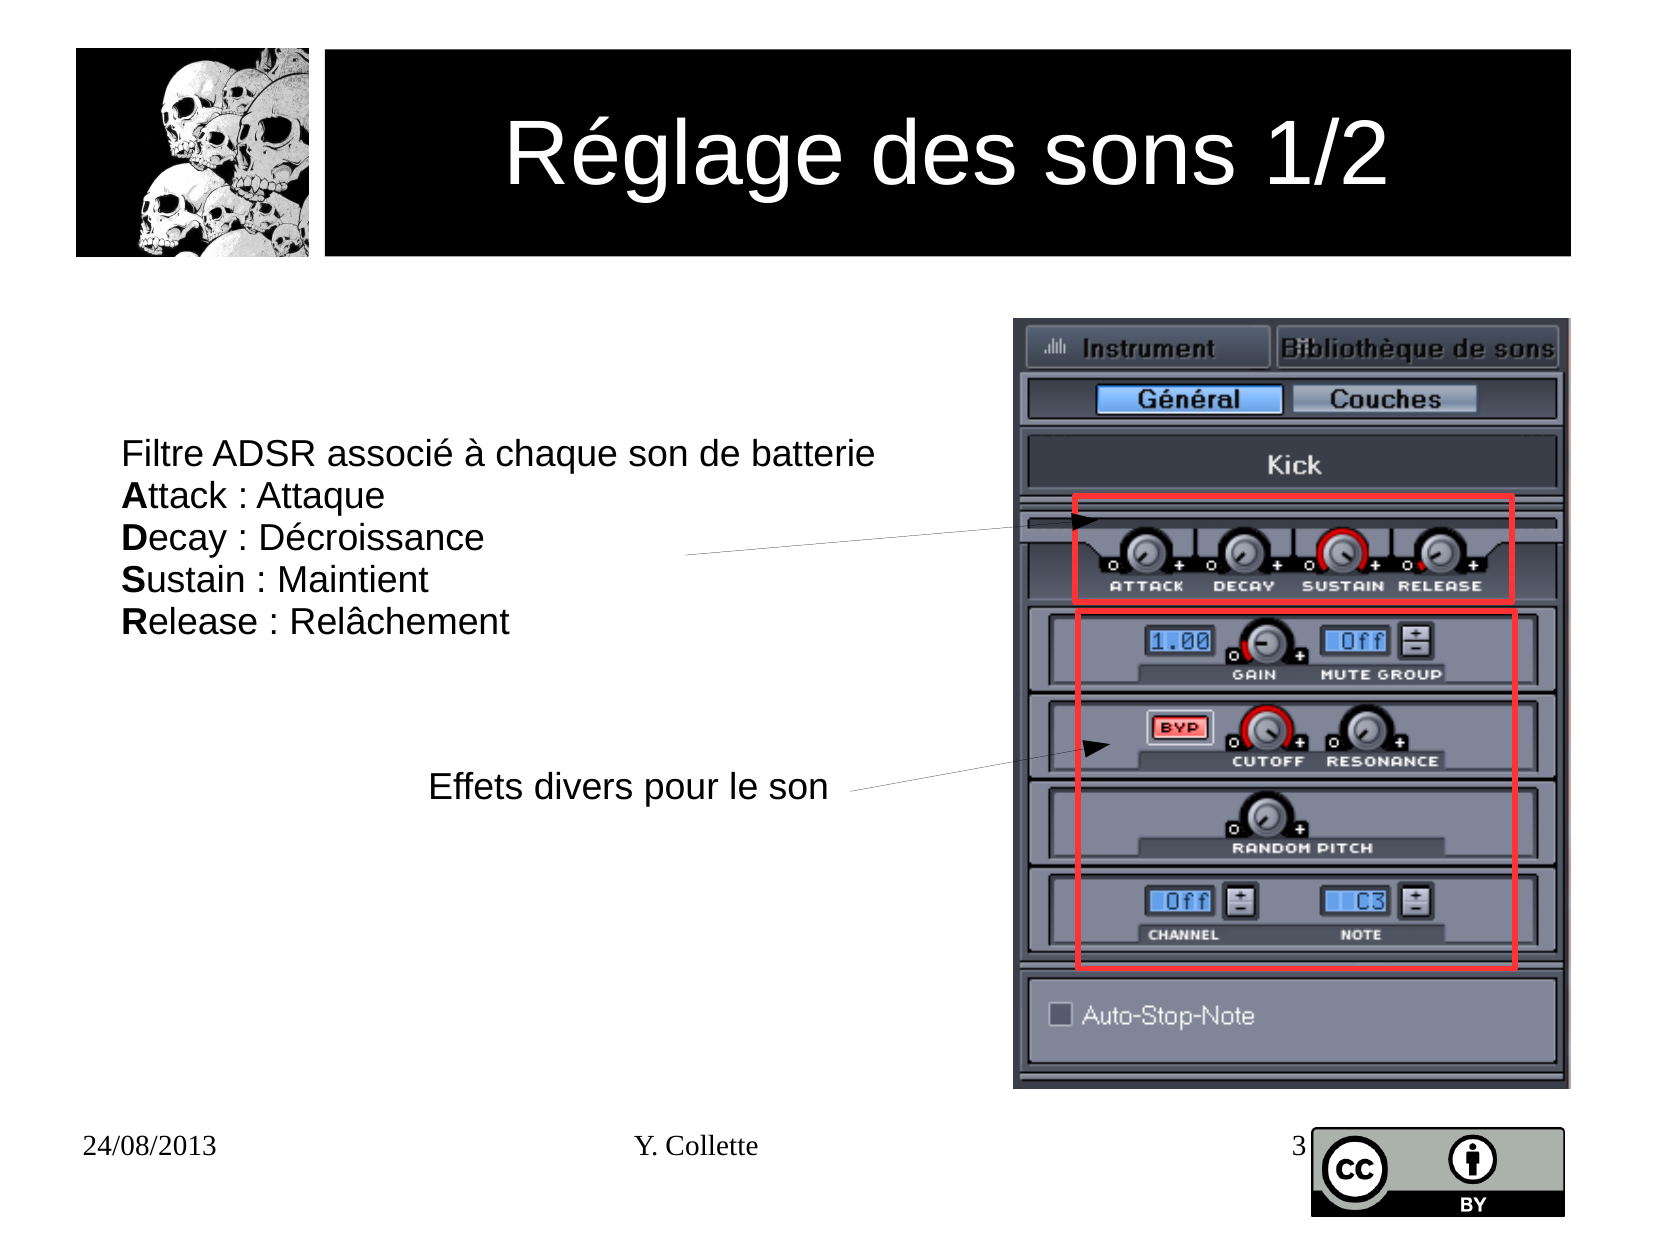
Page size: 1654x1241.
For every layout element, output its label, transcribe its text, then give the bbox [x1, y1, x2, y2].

picture [1311, 1127, 1565, 1217]
picture [1081, 614, 1512, 966]
picture [1013, 318, 1571, 1089]
picture [76, 48, 309, 257]
title Réglage des sons 1/2 [324, 49, 1571, 257]
picture [1078, 499, 1509, 599]
text_box Filtre ADSR associé à chaque son de batterie Attack : Attaque Decay : Décroissance Sustain : Maintient Release : Relâchement [106, 425, 898, 650]
text_box Effets divers pour le son [413, 758, 851, 815]
